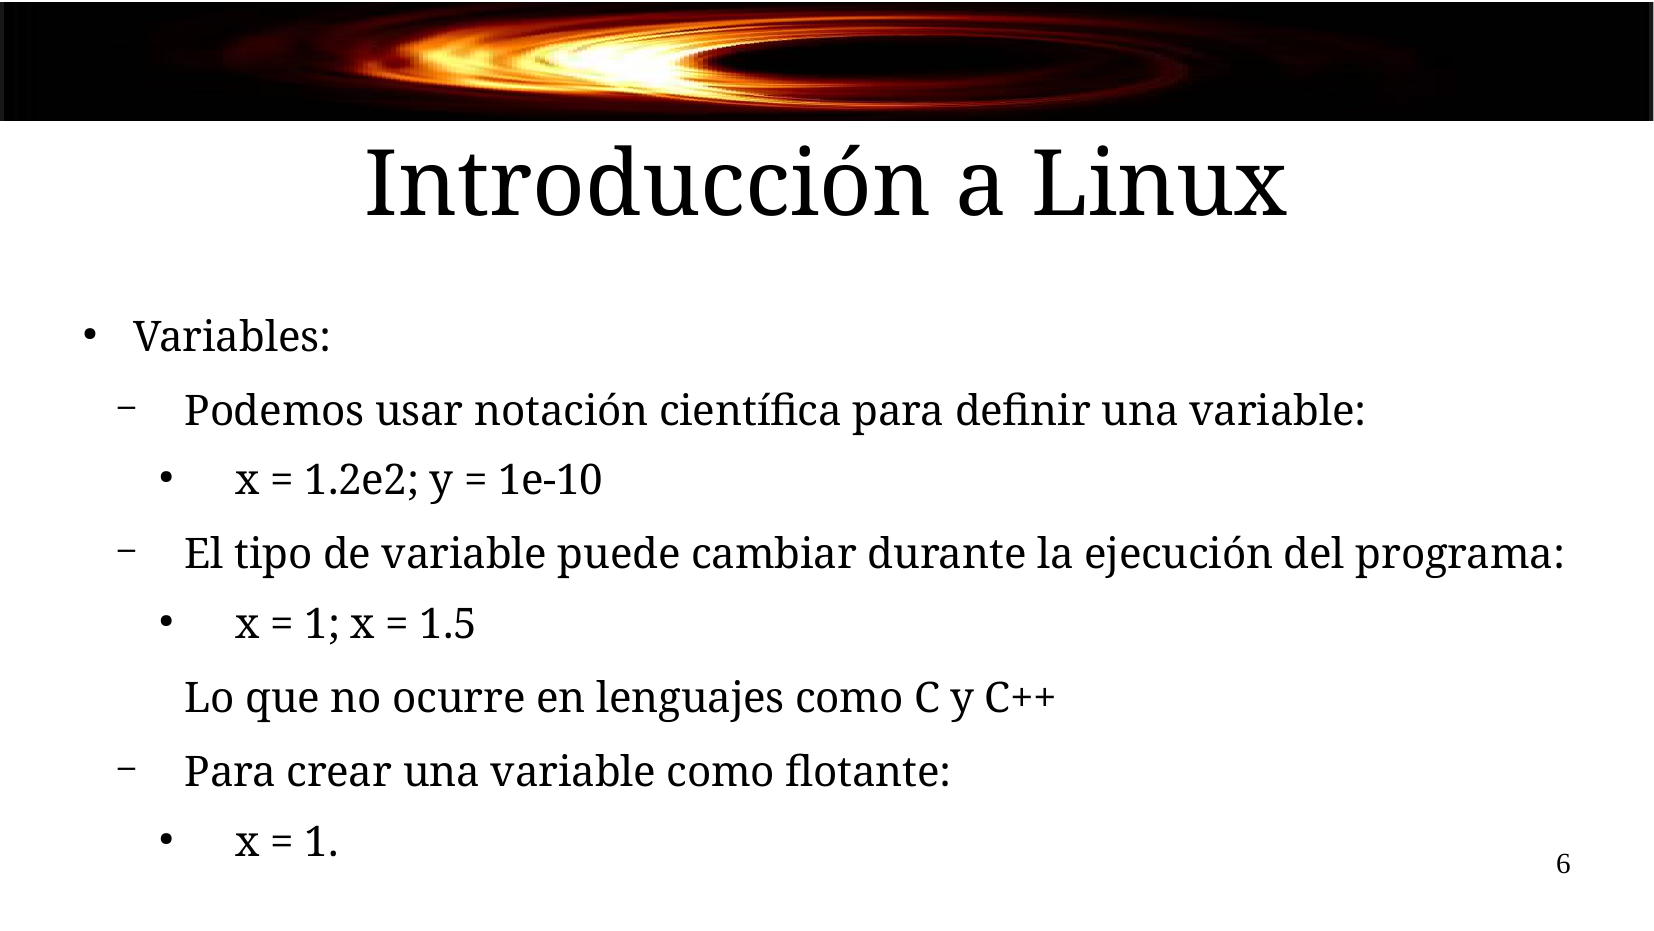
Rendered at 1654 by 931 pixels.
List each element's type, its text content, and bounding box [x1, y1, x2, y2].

title Introducción a Linux [82, 121, 1571, 258]
list Variables: Podemos usar notación científica para definir una variable: x = 1.2e2; y = 1e-10 El tipo de variable puede cambiar durante la ejecución del programa: x = 1; x = 1.5 Lo que no ocurre en lenguajes como C y C++ Para crear una variable como flotante: x = 1. [82, 306, 1571, 886]
picture [0, 2, 1654, 121]
